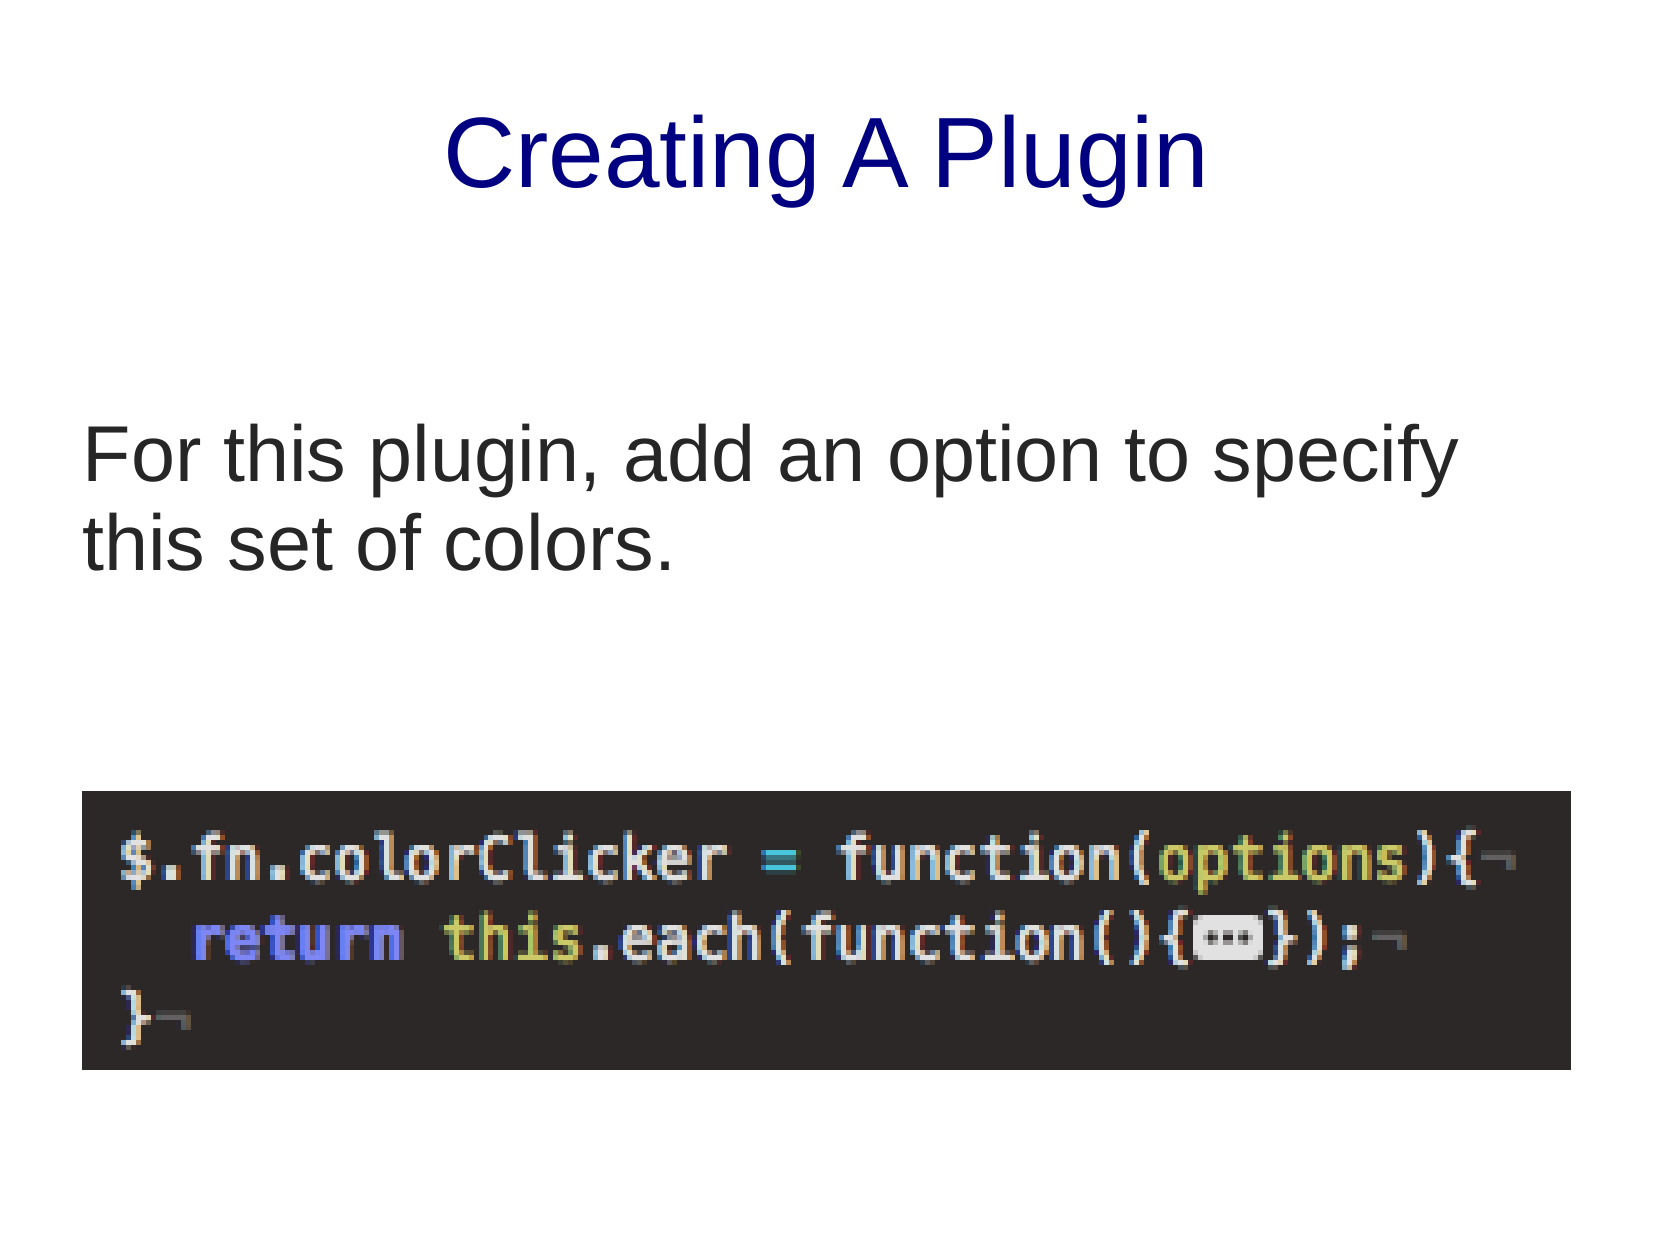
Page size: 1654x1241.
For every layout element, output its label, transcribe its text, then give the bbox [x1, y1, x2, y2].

list For this plugin, add an option to specify this set of colors. [82, 290, 1571, 681]
picture [82, 791, 1571, 1070]
title Creating A Plugin [82, 49, 1571, 257]
